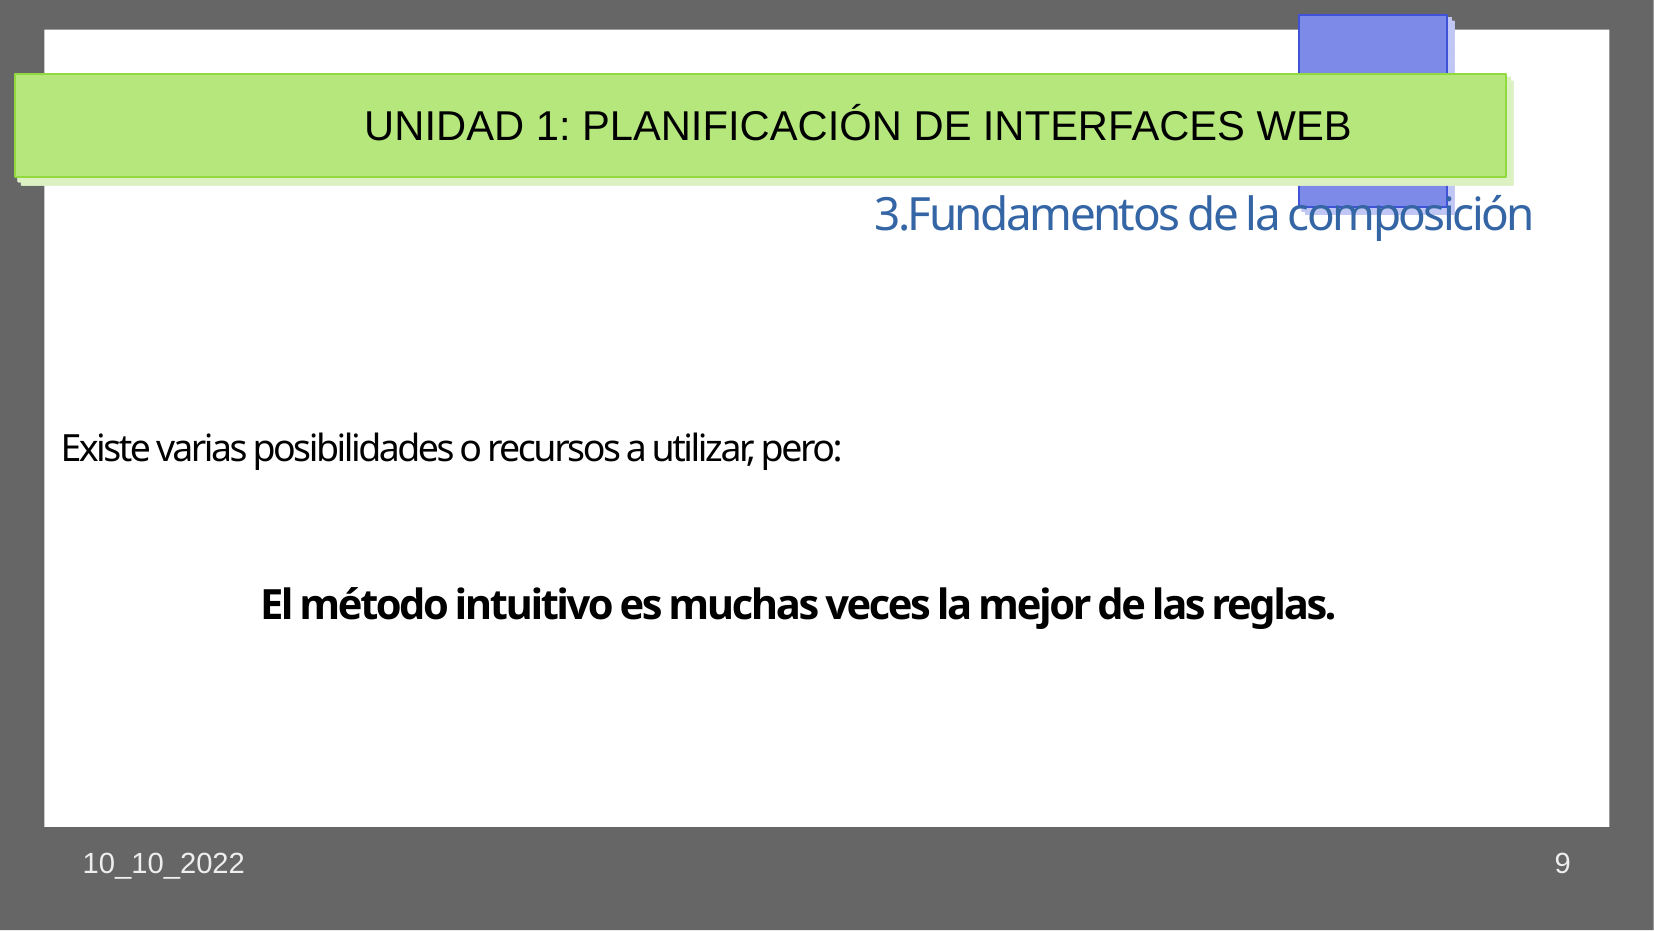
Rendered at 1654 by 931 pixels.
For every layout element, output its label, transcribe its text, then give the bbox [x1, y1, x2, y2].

subtitle 3.Fundamentos de la composición Existe varias posibilidades o recursos a utilizar, pero: El método intuitivo es muchas veces la mejor de las reglas. [60, 217, 1536, 650]
title UNIDAD 1: PLANIFICACIÓN DE INTERFACES WEB [29, 73, 1447, 178]
